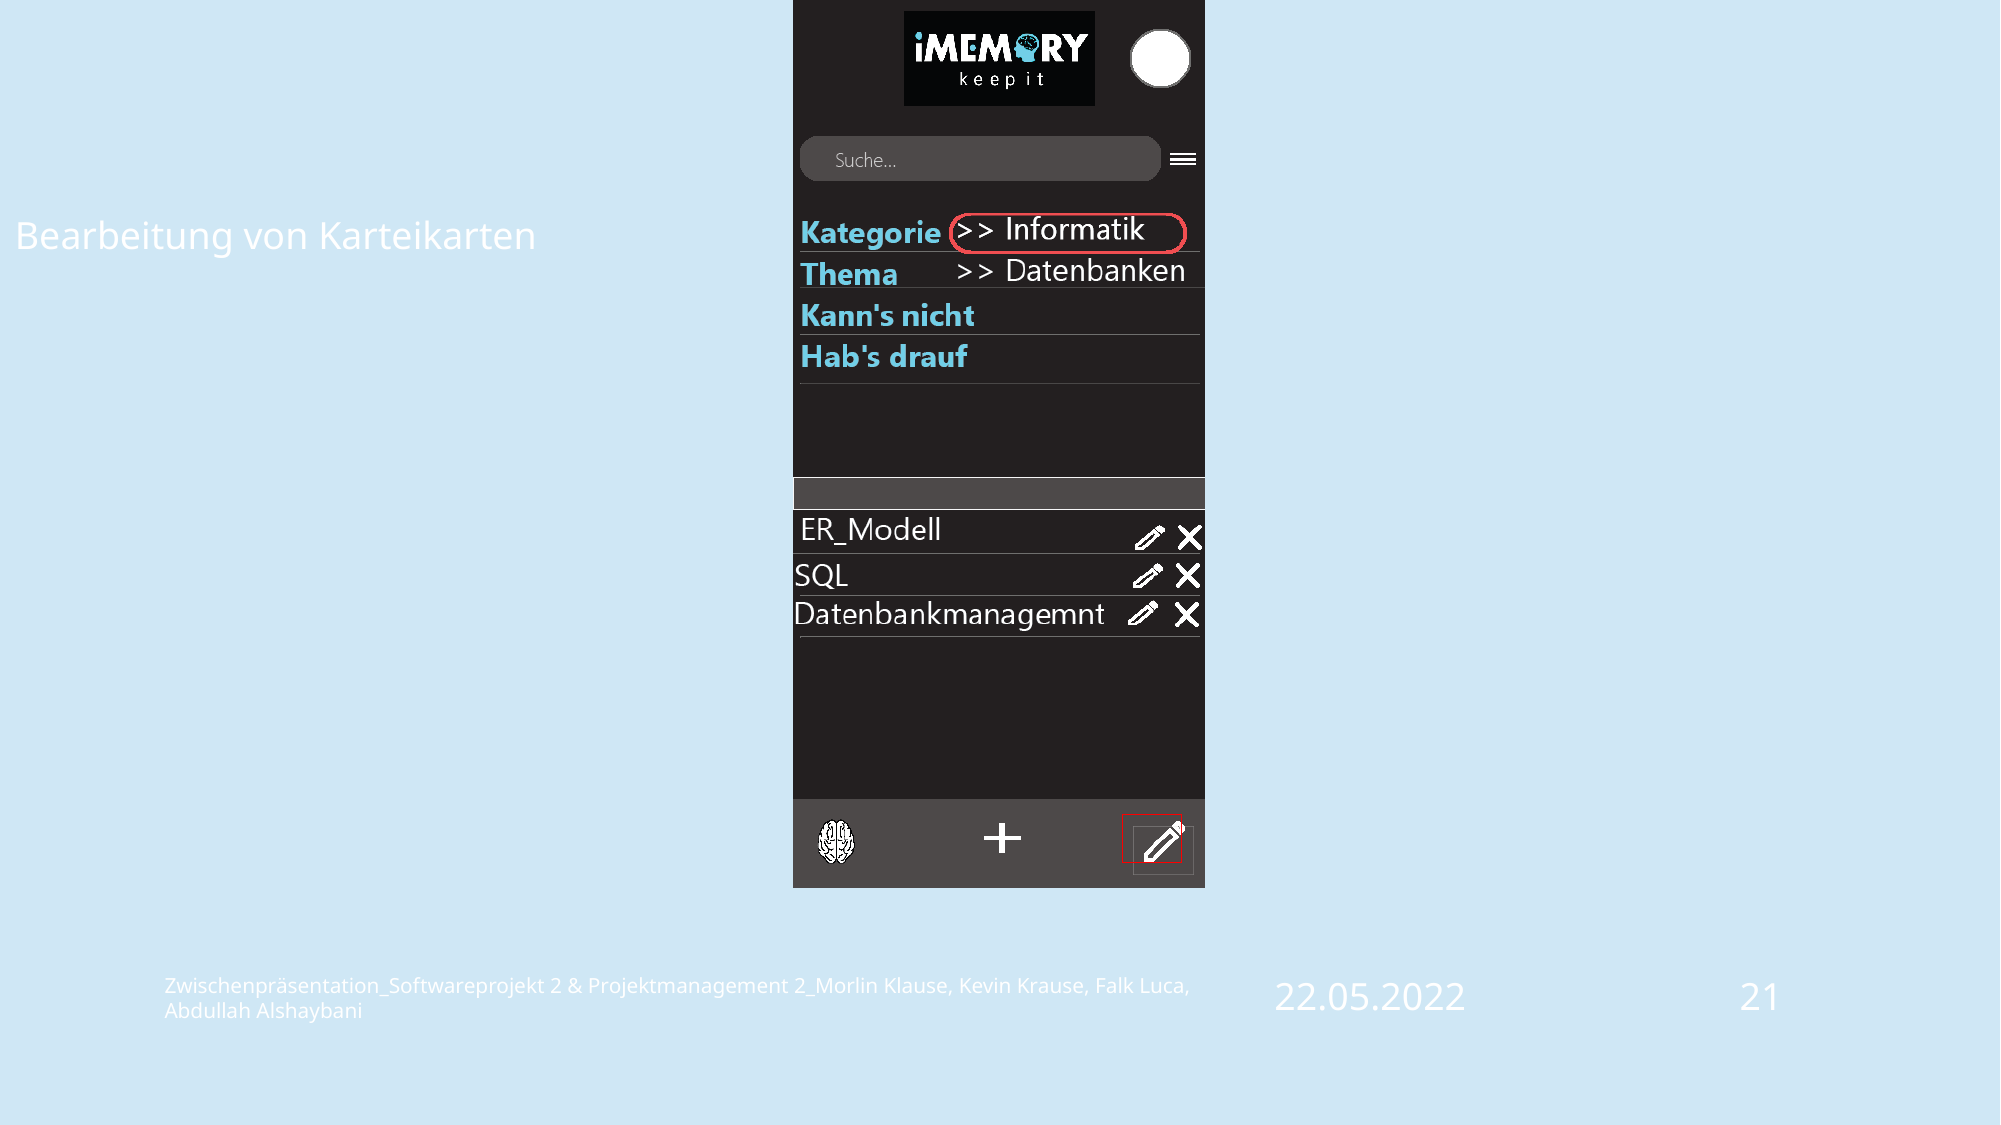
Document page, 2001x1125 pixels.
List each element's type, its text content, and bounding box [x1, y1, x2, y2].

picture [793, 0, 1205, 888]
slide_number 22.05.2022 [1259, 965, 1710, 1025]
text_box [1122, 814, 1182, 863]
footer Zwischenpräsentation_Softwareprojekt 2 & Projektmanagement 2_Morlin Klause, Kevin Krause, Falk Luca, Abdullah Alshaybani [149, 965, 1245, 1025]
slide_number <Nummer> [1724, 965, 1849, 1025]
chart [794, 0, 1206, 889]
text_box Bearbeitung von Karteikarten [0, 204, 722, 310]
